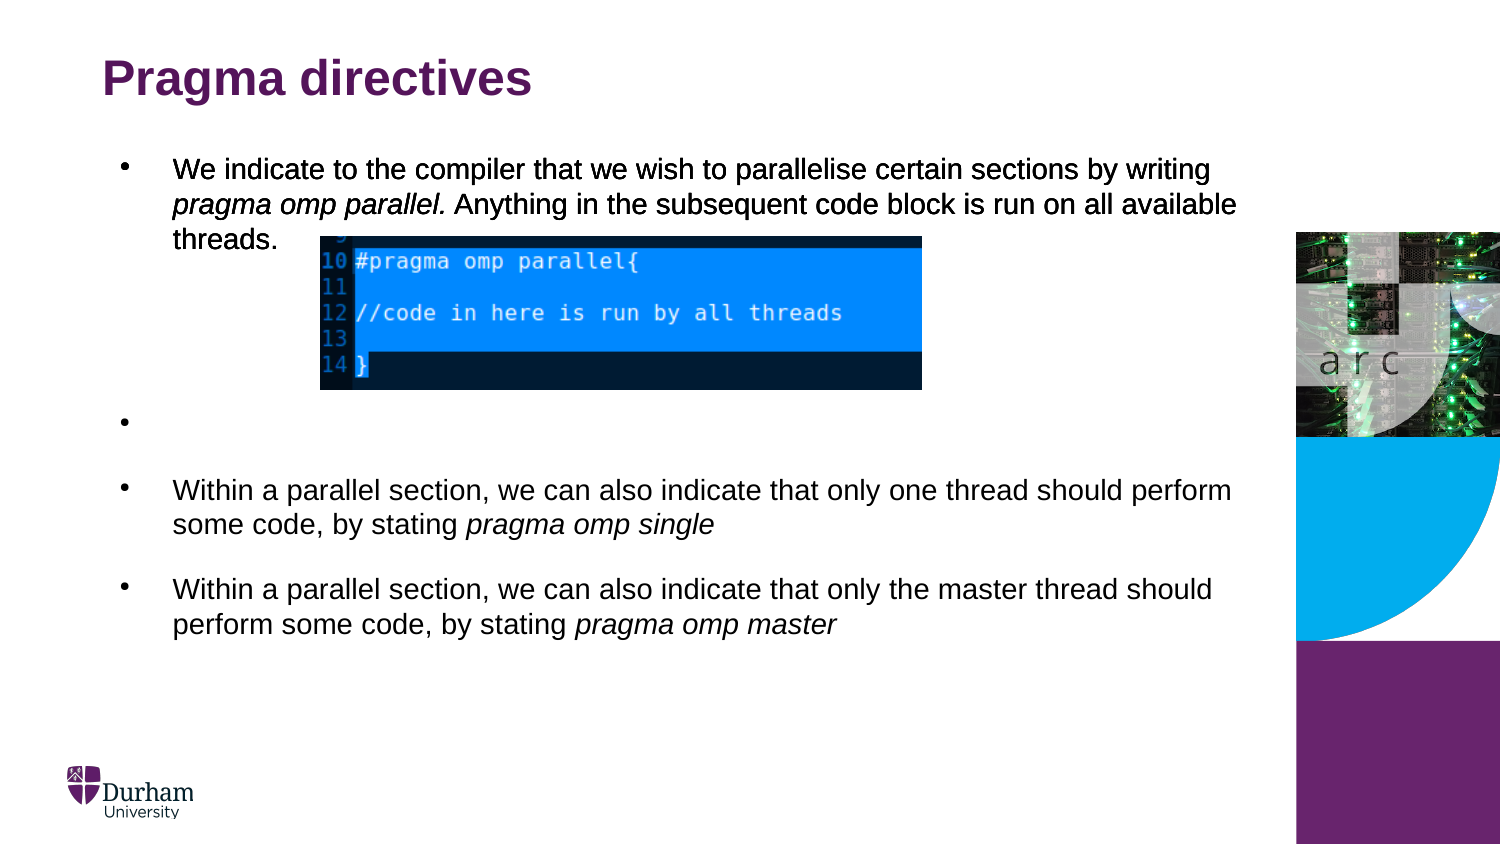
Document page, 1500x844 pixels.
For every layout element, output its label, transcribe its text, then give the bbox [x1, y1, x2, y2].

list We indicate to the compiler that we wish to parallelise certain sections by writing pragma omp parallel. Anything in the subsequent code block is run on all available threads. [102, 150, 1297, 284]
picture [1296, 232, 1500, 436]
picture [1332, 467, 1500, 640]
title Pragma directives [101, 45, 1399, 187]
picture [320, 284, 922, 390]
list Within a parallel section, we can also indicate that only one thread should perform some code, by stating pragma omp single Within a parallel section, we can also indicate that only the master thread should perform some code, by stating pragma omp master [101, 406, 1297, 745]
text_box [1296, 640, 1500, 844]
picture [67, 766, 193, 819]
